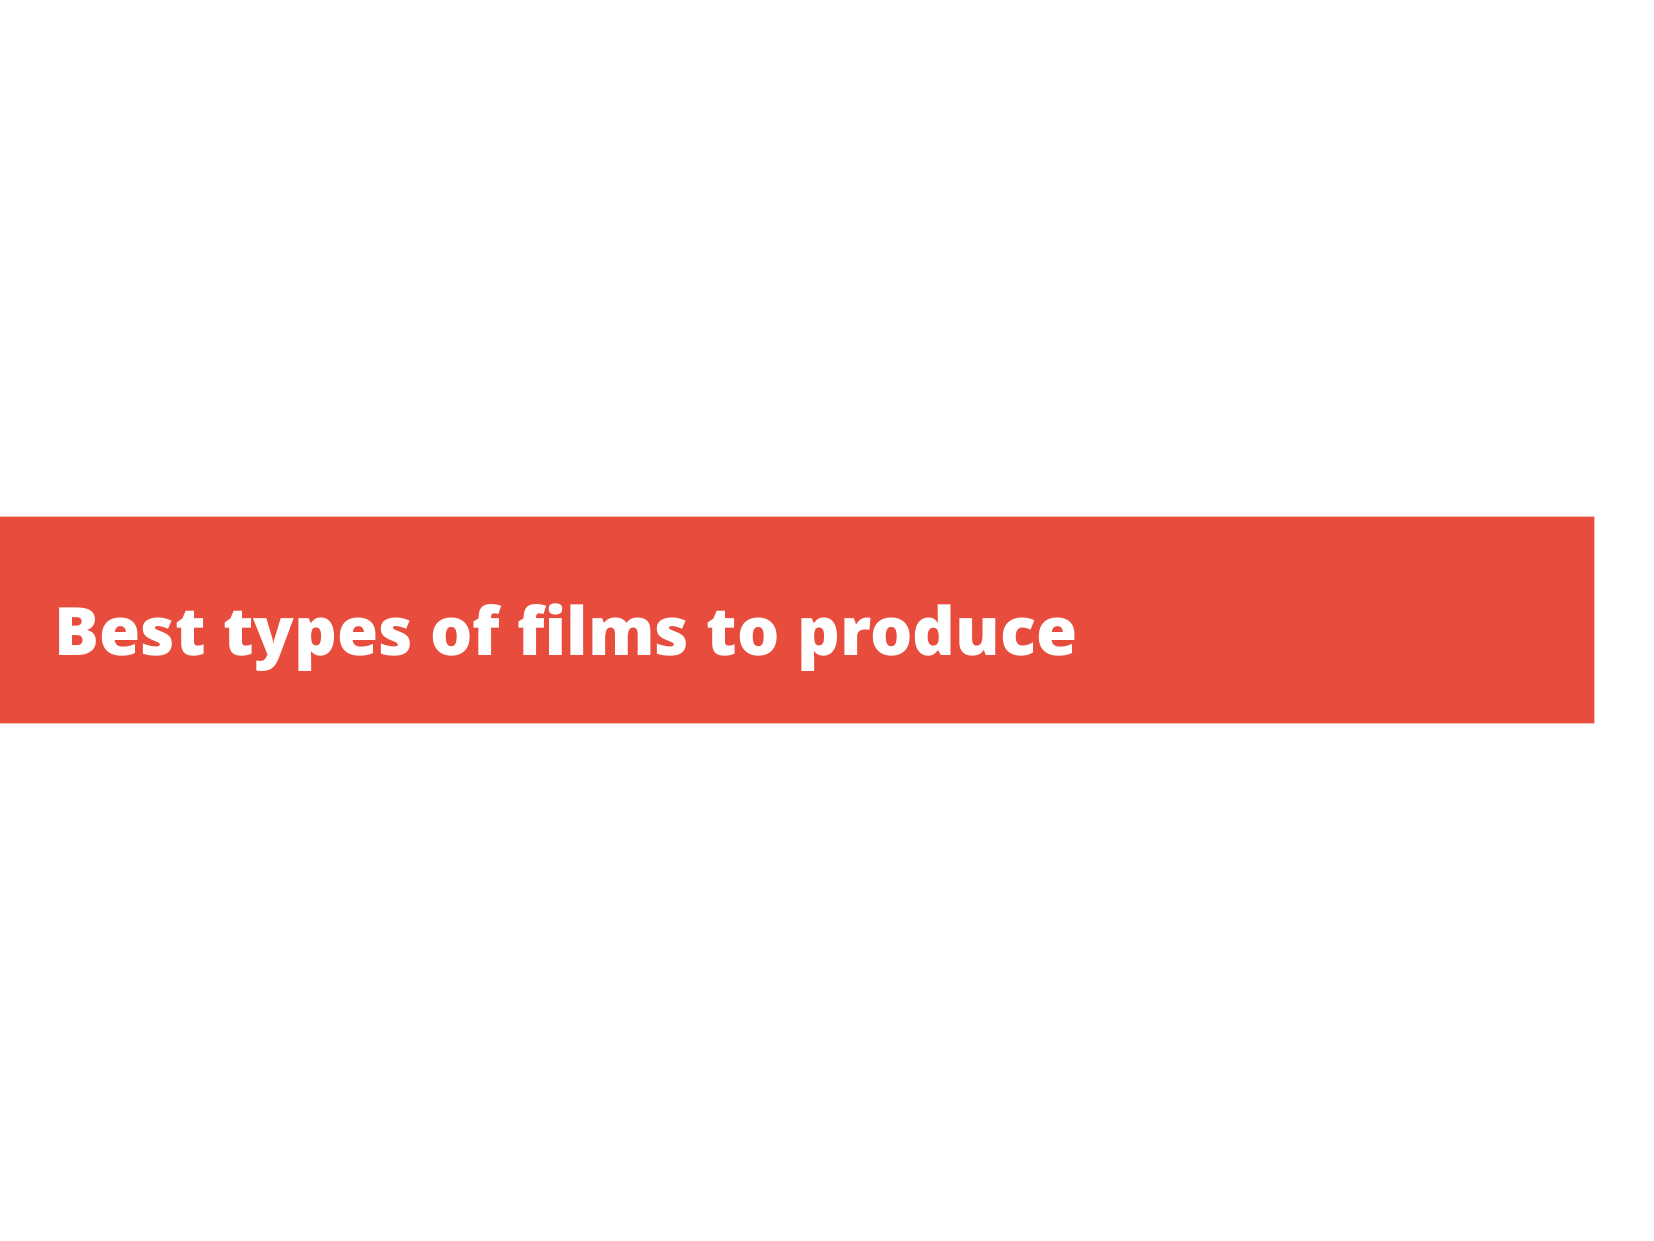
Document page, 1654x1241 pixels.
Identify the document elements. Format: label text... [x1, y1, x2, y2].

title Best types of films to produce [54, 527, 1591, 676]
